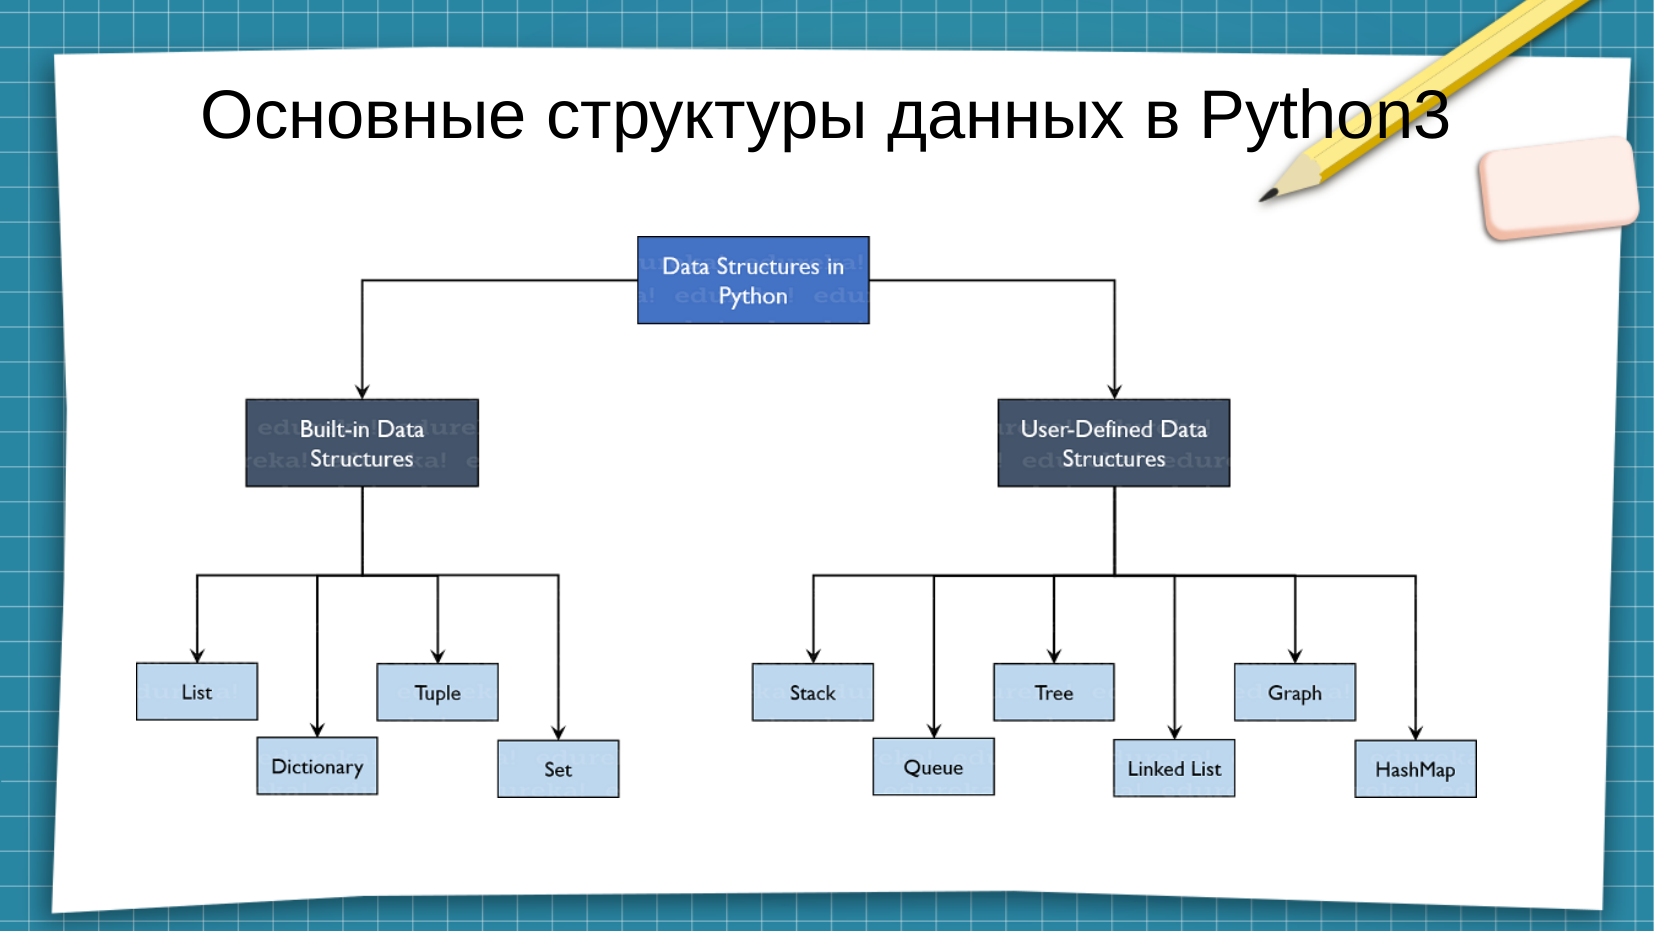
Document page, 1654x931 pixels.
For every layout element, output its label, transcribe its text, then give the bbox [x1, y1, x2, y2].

title Основные структуры данных в Python3 [82, 37, 1571, 193]
picture [0, 0, 1654, 931]
